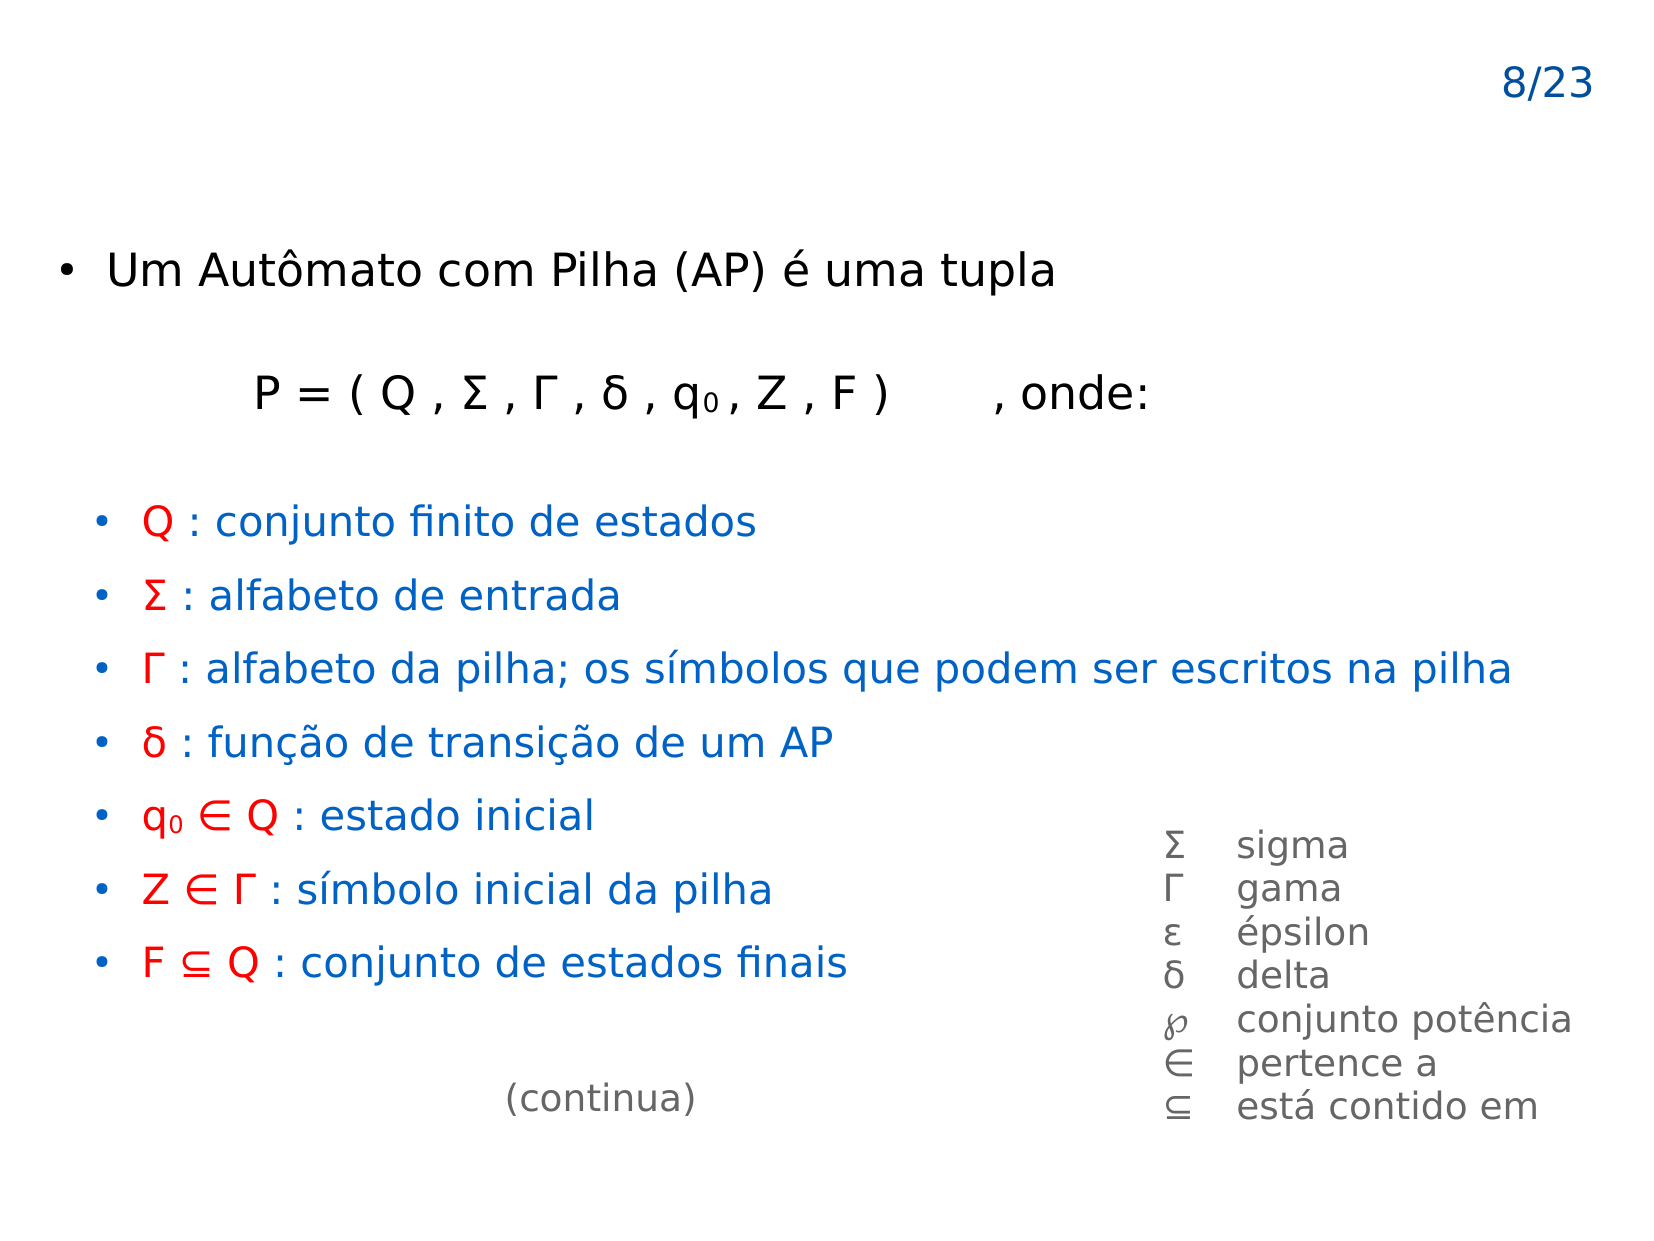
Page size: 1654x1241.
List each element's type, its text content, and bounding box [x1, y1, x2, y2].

list Um Autômato com Pilha (AP) é uma tupla P = ( Q , Σ , Γ , δ , q0 , Z , F ) , onde: Q : conjunto finito de estados Σ : alfabeto de entrada Γ : alfabeto da pilha; os símbolos que podem ser escritos na pilha δ : função de transição de um AP q0 ∈ Q : estado inicial Z ∈ Γ : símbolo inicial da pilha F ⊆ Q : conjunto de estados finais [59, 236, 1595, 1182]
text_box Σ sigma Γ gama ε épsilon δ delta ℘ conjunto potência ∈ pertence a ⊆ está contido em [1147, 816, 1595, 1182]
text_box (continua) [489, 1069, 713, 1129]
